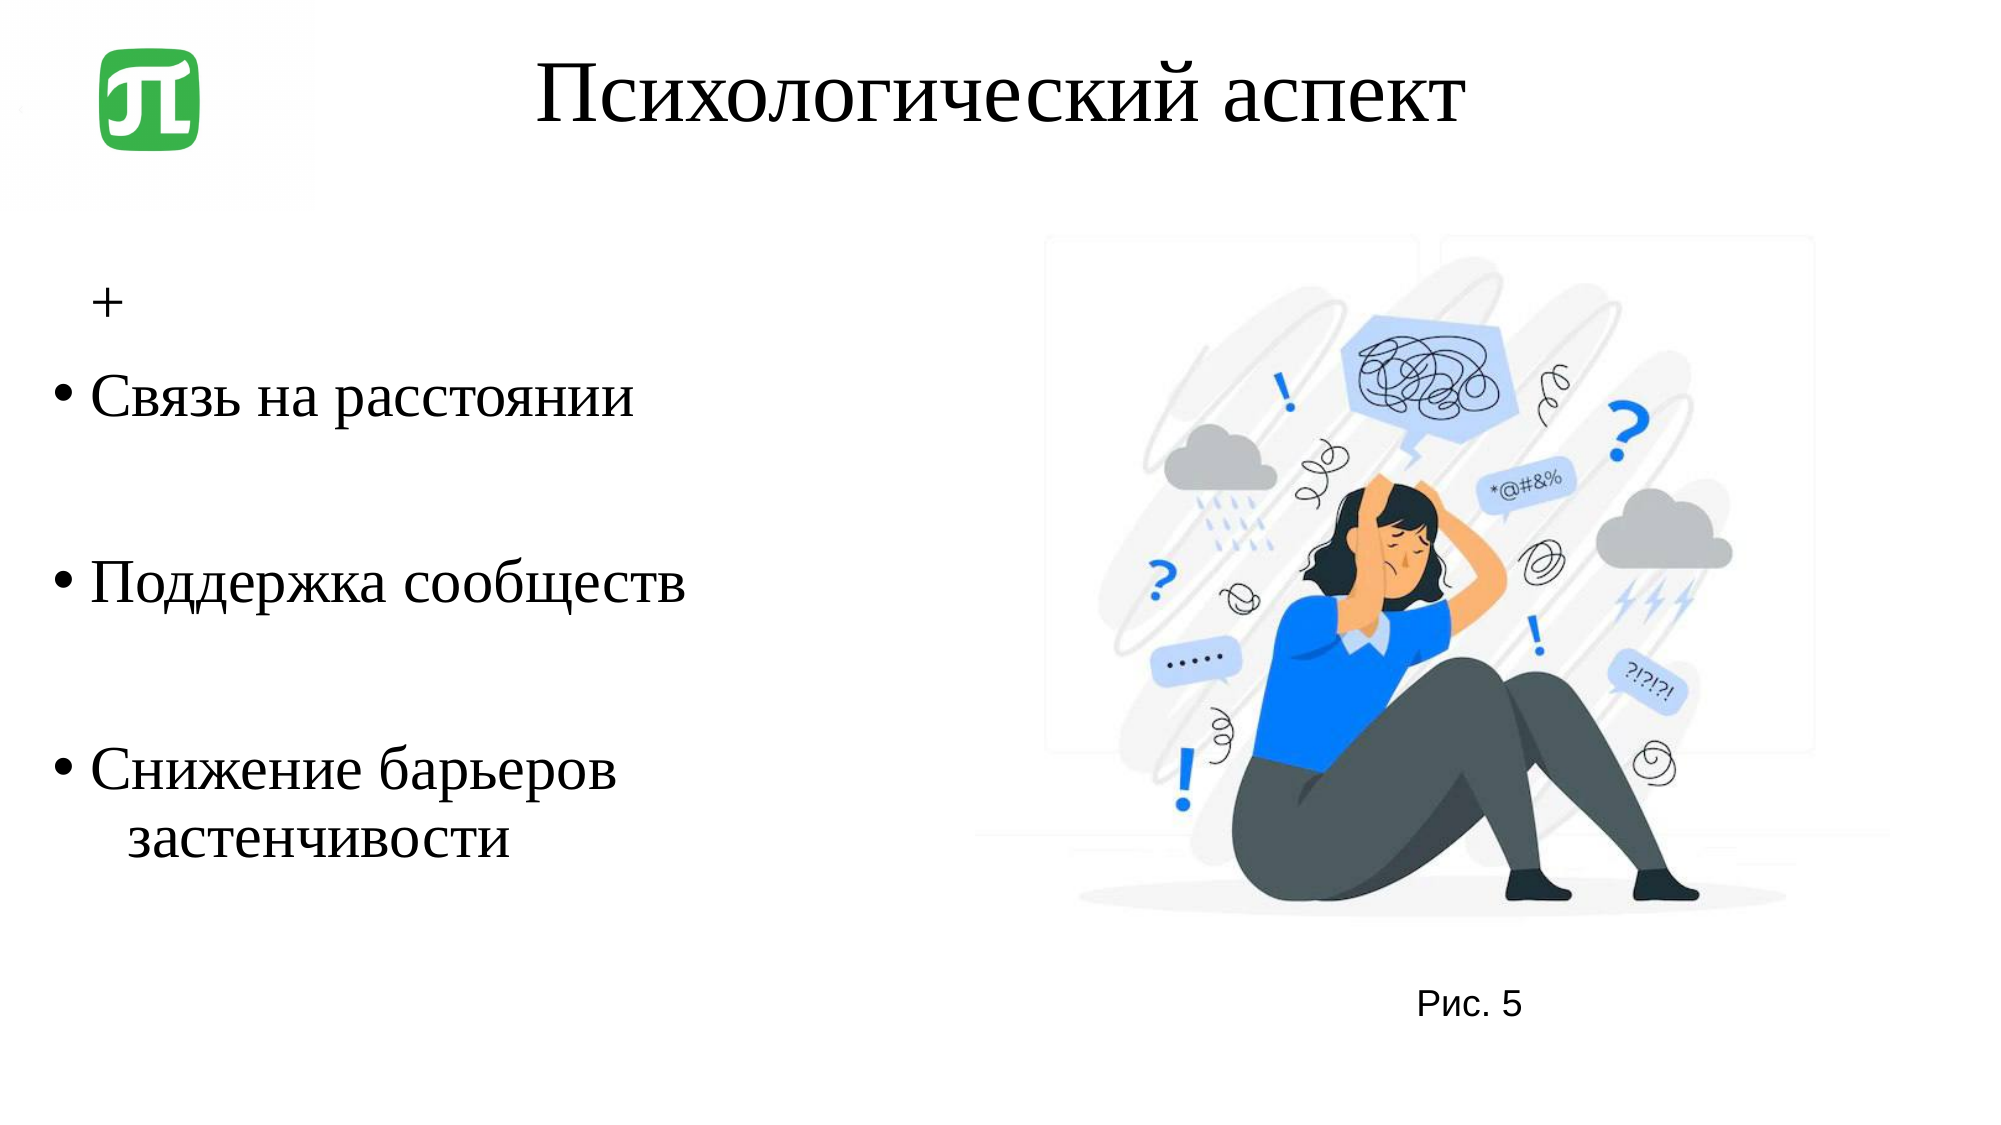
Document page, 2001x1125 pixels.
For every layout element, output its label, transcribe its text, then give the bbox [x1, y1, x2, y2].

list + Связь на расстоянии Поддержка сообществ Снижение барьеров застенчивости [37, 262, 975, 977]
text_box Рис. 5 [1391, 975, 1576, 1051]
picture [0, 0, 315, 211]
title Психологический аспект [150, 37, 1876, 255]
picture [975, 135, 1890, 1051]
